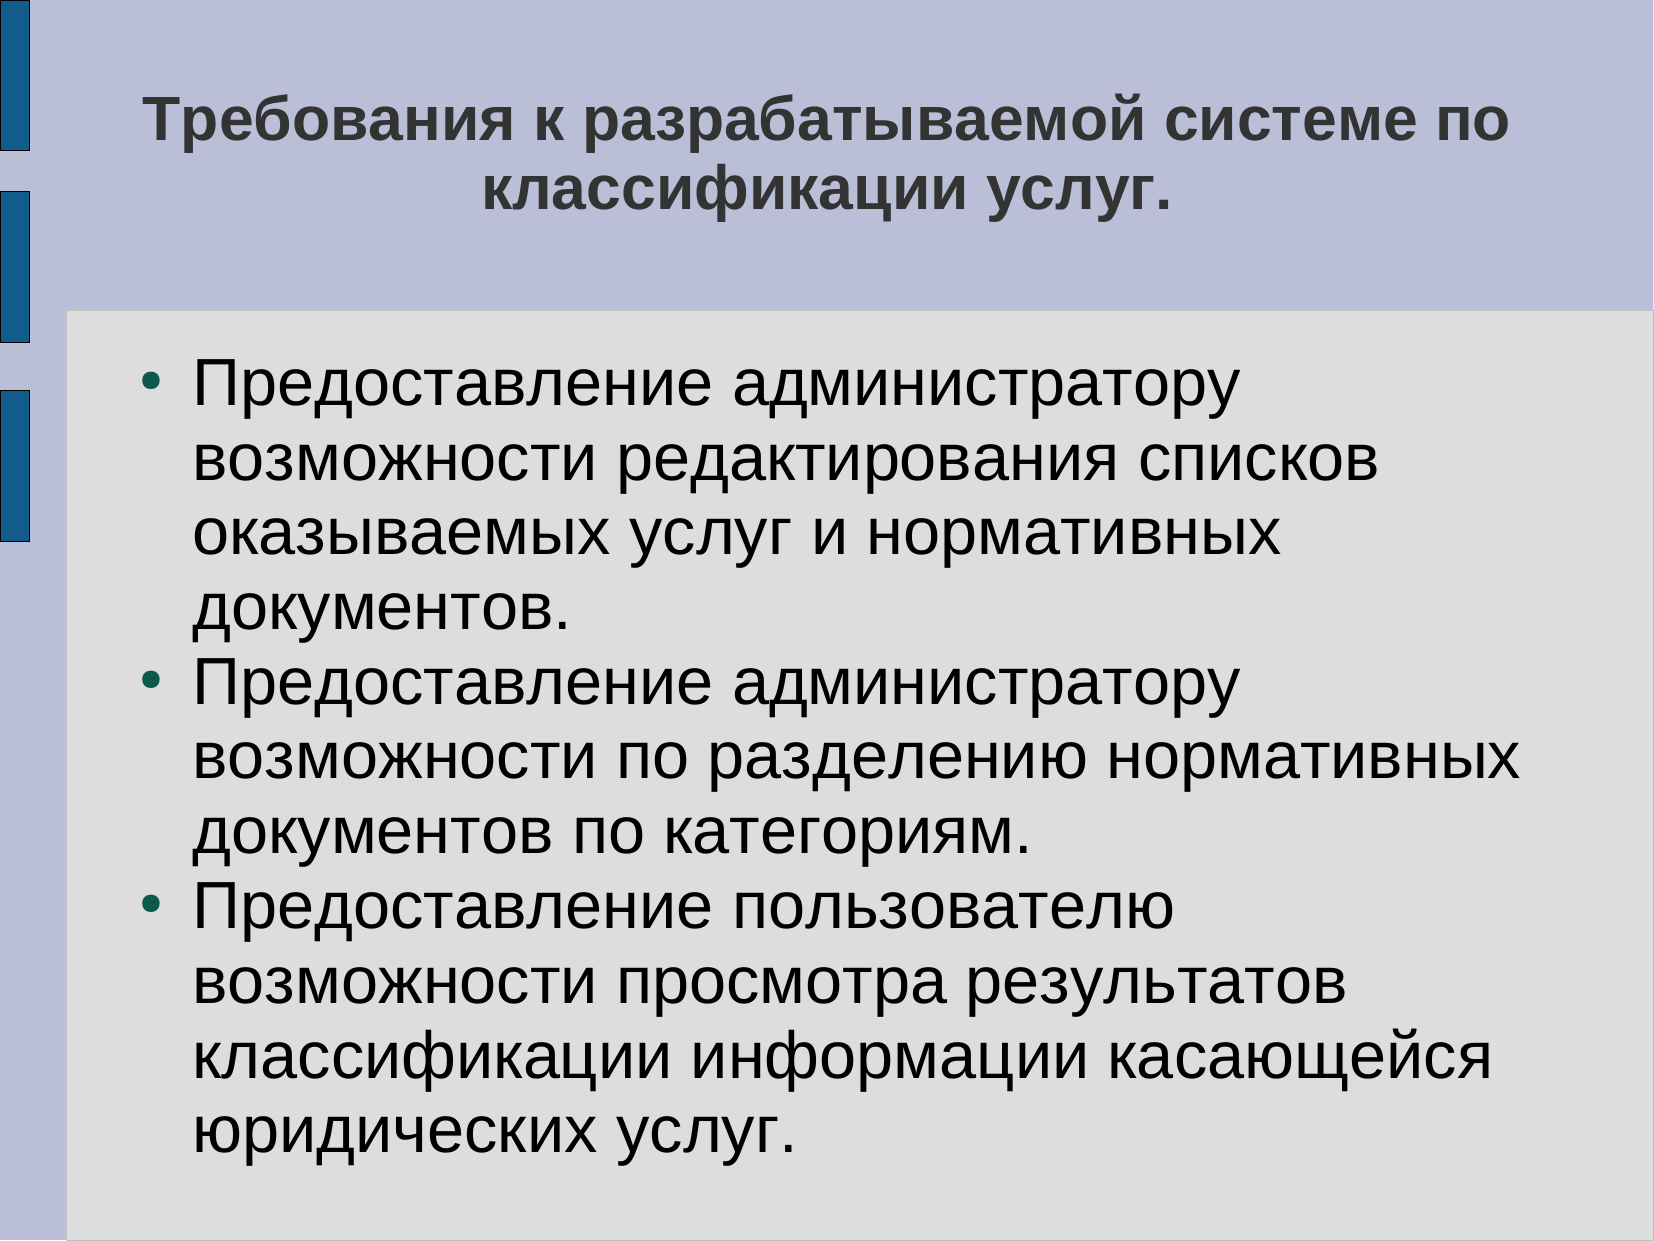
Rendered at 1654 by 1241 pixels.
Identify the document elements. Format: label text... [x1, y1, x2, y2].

list Предоставление администратору возможности редактирования списков оказываемых услуг и нормативных документов. Предоставление администратору возможности по разделению нормативных документов по категориям. Предоставление пользователю возможности просмотра результатов классификации информации касающейся юридических услуг. [121, 344, 1534, 1165]
title Требования к разрабатываемой системе по классификации услуг. [121, 49, 1534, 257]
